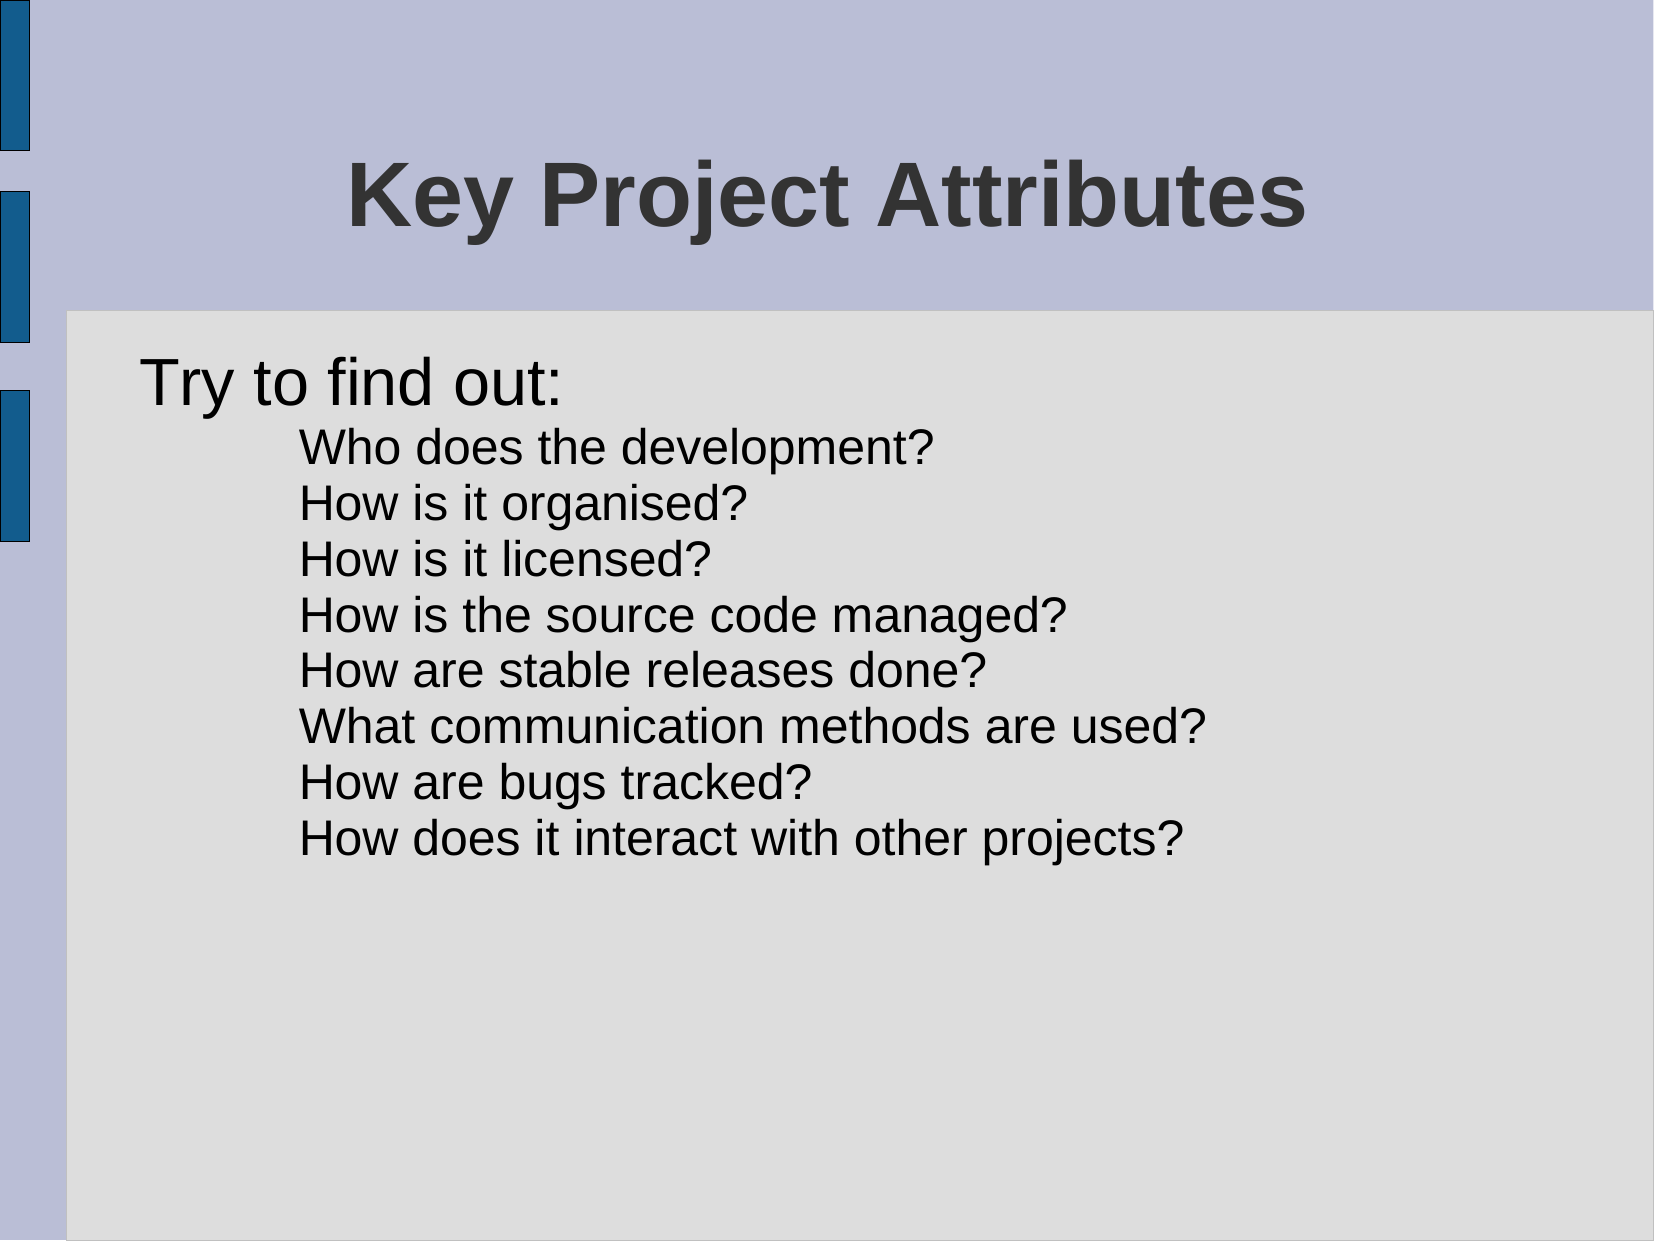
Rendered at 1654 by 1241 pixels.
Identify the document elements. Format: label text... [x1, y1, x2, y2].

title Key Project Attributes [121, 98, 1534, 291]
list Try to find out: Who does the development? How is it organised? How is it licensed? How is the source code managed? How are stable releases done? What communication methods are used? How are bugs tracked? How does it interact with other projects? [121, 344, 1534, 1112]
